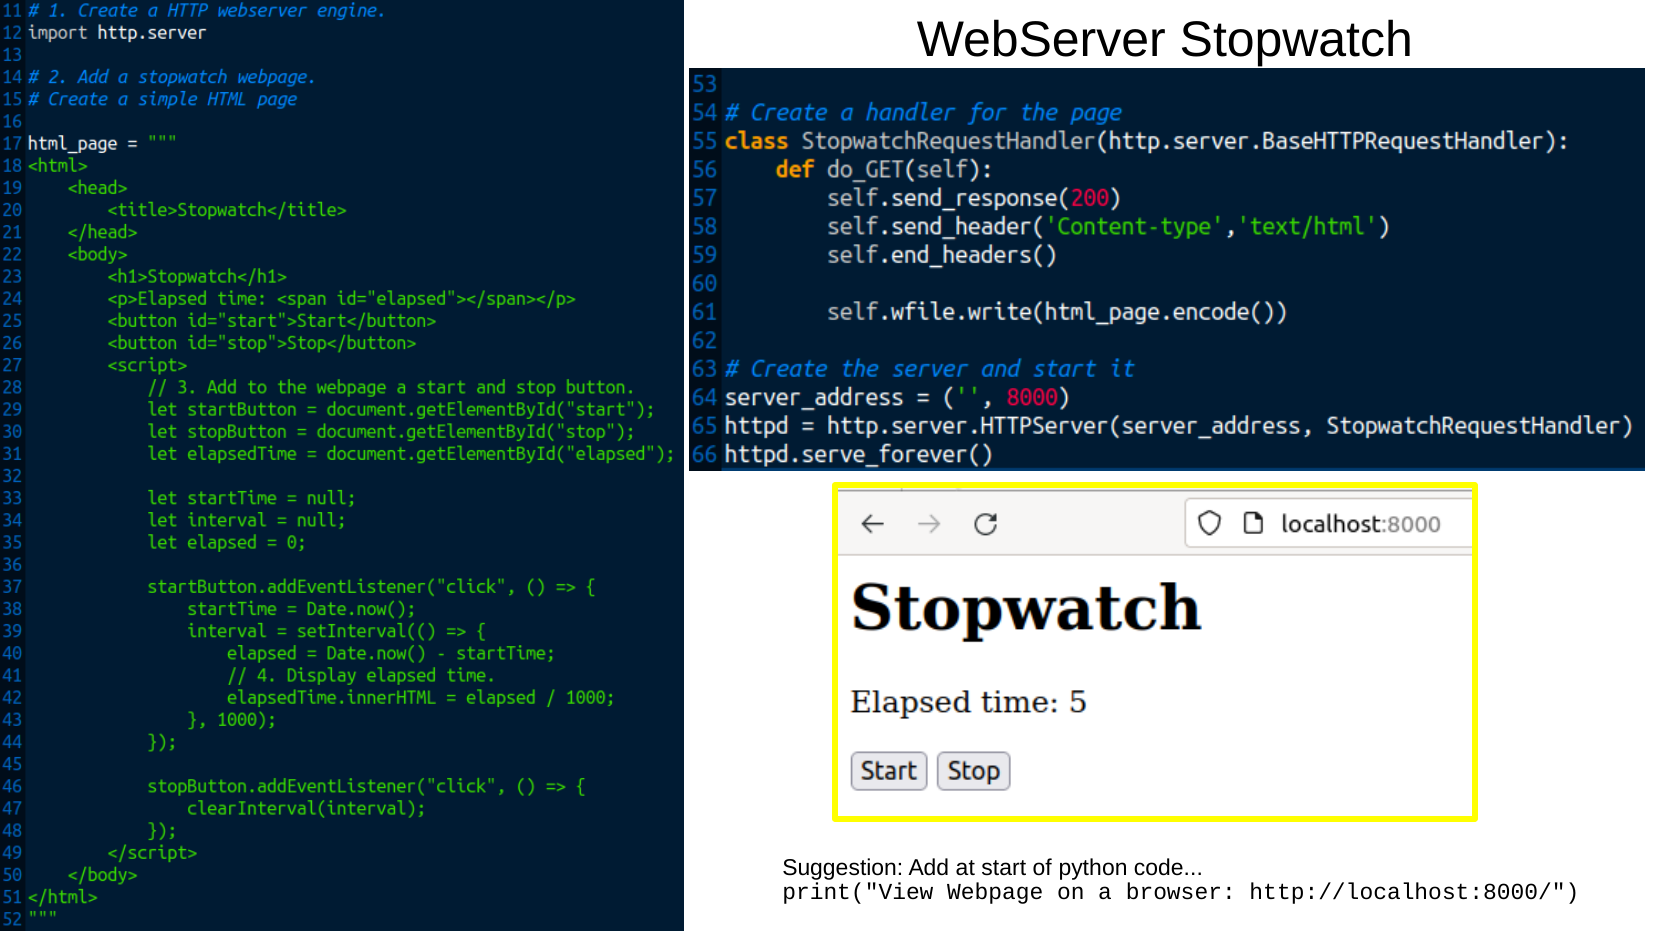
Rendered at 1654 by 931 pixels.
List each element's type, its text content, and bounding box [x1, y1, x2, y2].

text_box Suggestion: Add at start of python code... print("View Webpage on a browser: http://localhost:8000/") [767, 847, 1608, 919]
picture [689, 68, 1645, 471]
title WebServer Stopwatch [916, 10, 1464, 67]
picture [0, 0, 684, 931]
picture [837, 487, 1473, 817]
